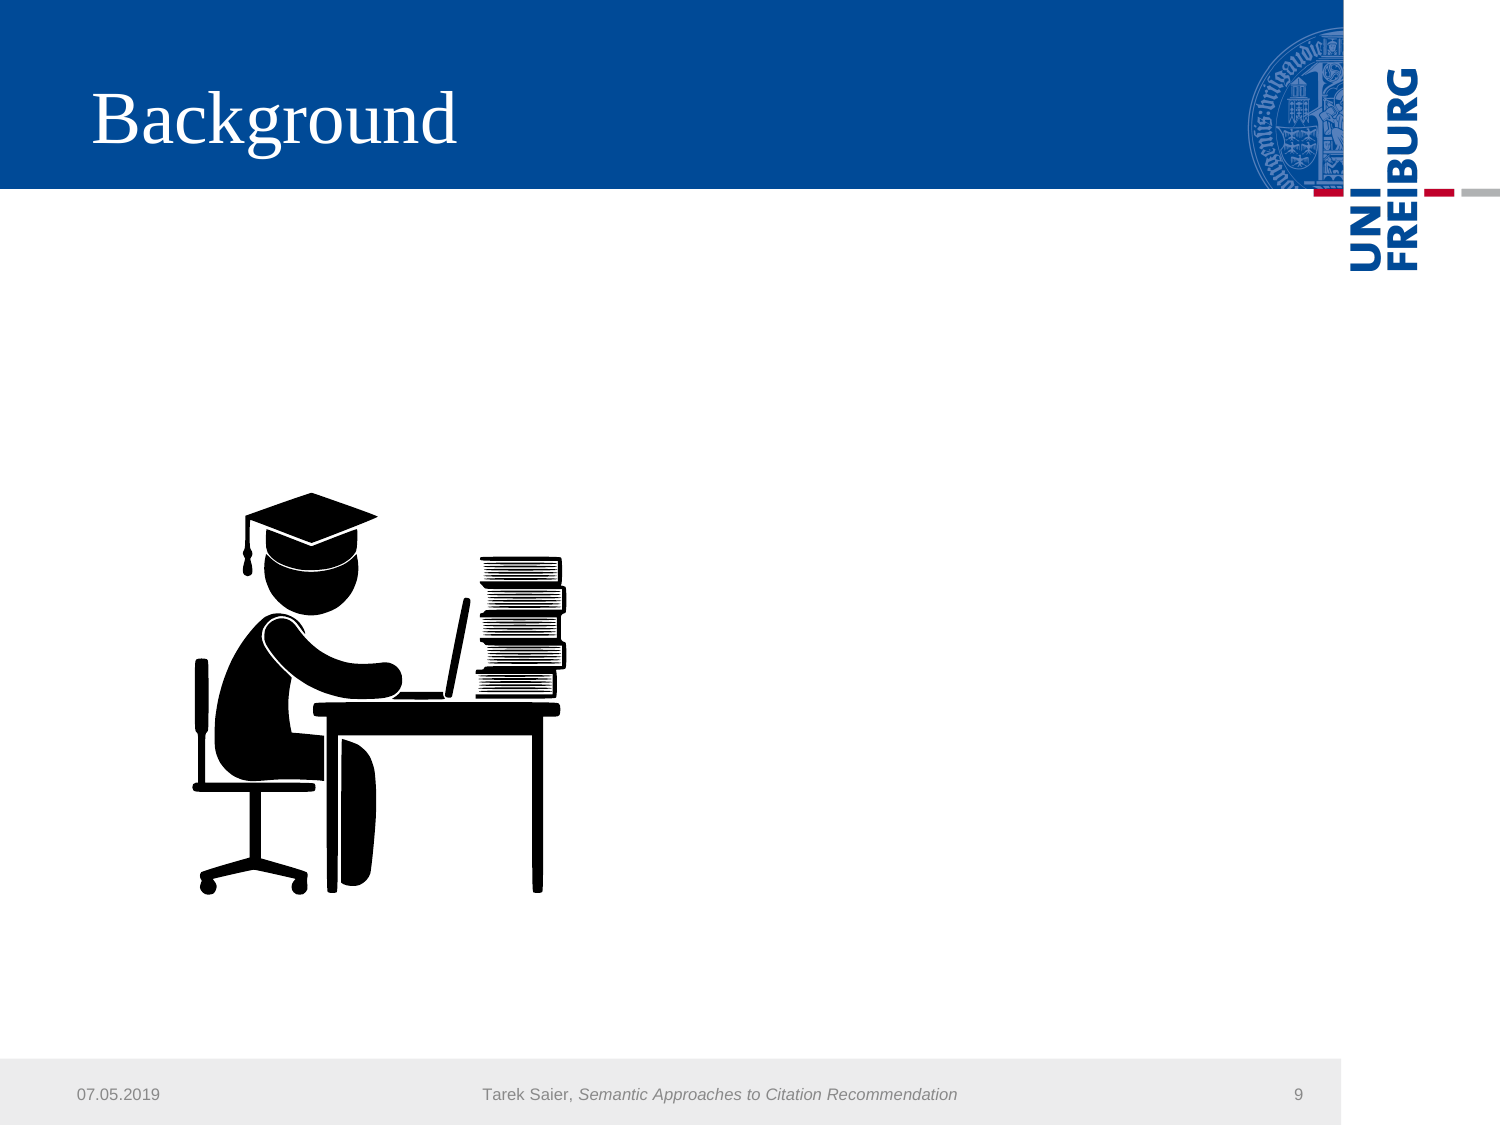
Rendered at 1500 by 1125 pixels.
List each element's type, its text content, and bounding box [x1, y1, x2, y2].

title Background [76, 49, 1235, 178]
picture [0, 0, 1500, 271]
picture [192, 324, 1500, 895]
